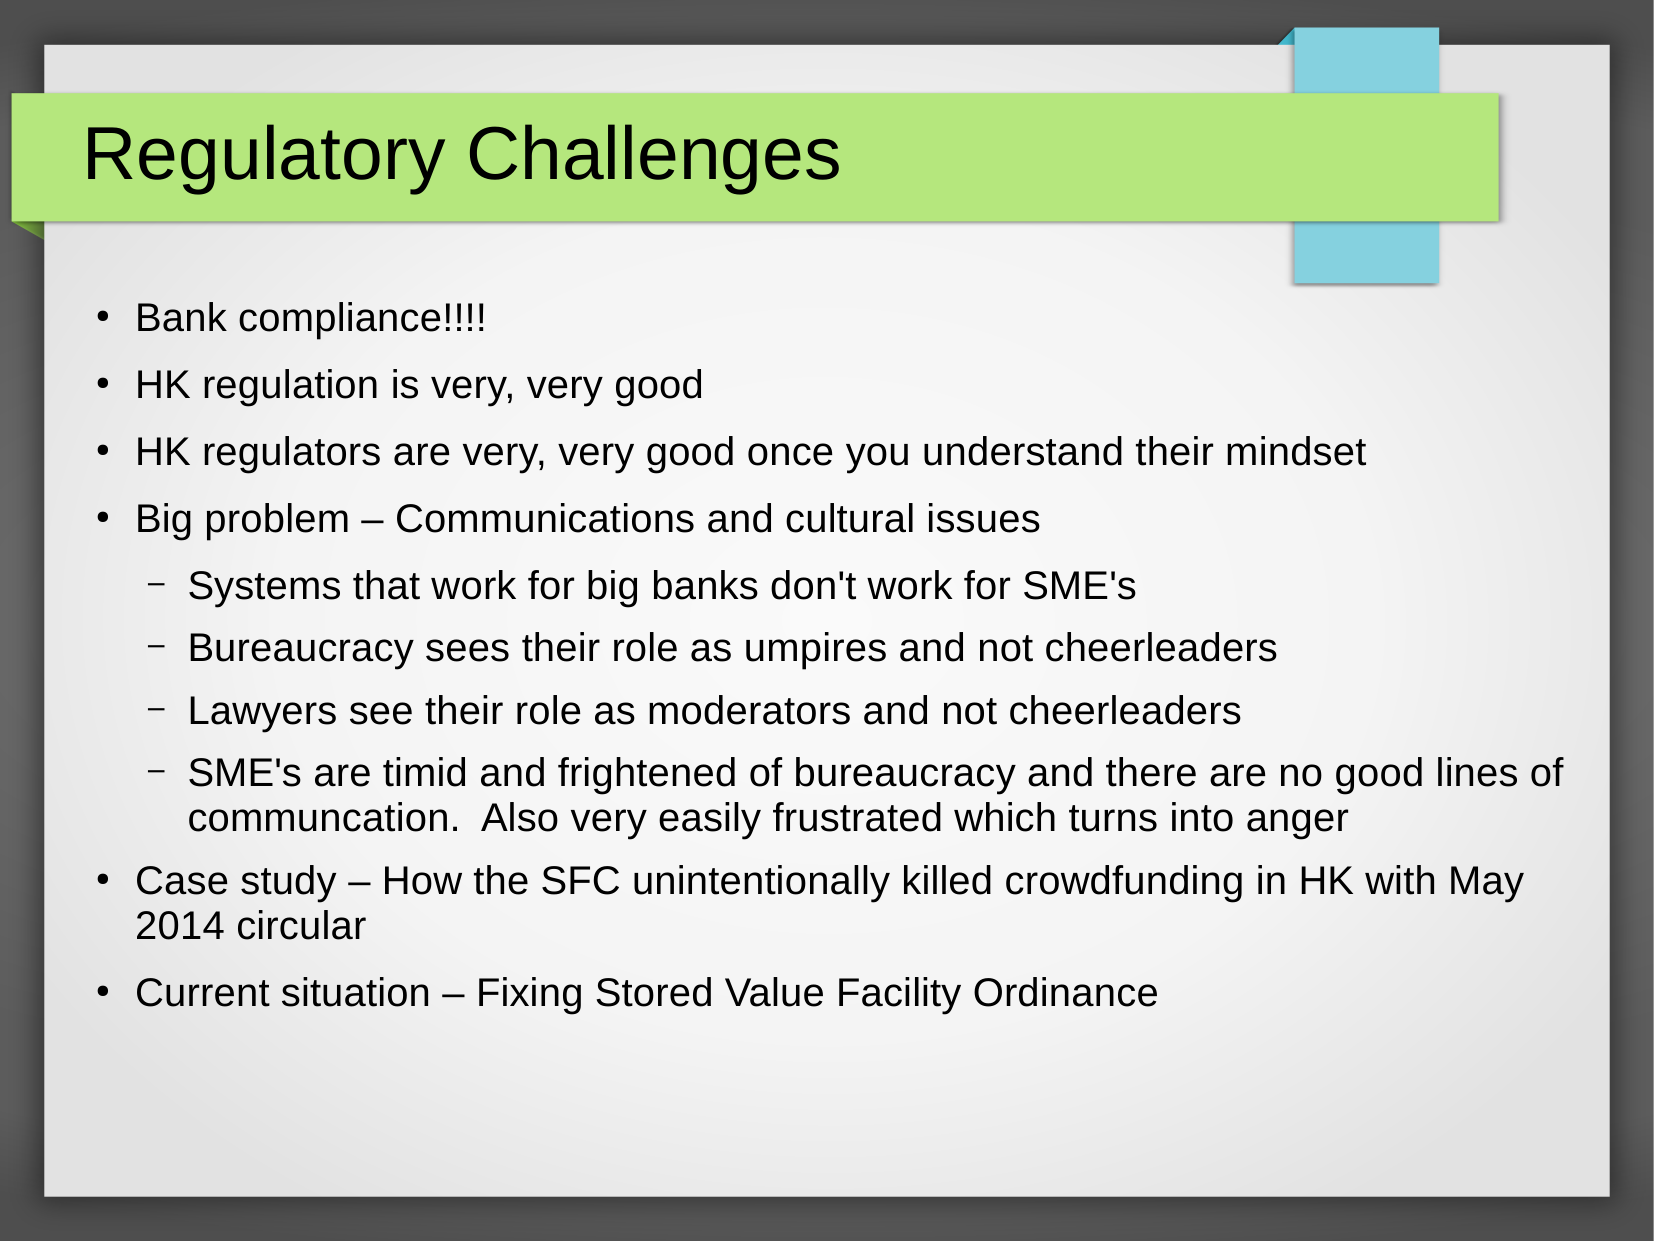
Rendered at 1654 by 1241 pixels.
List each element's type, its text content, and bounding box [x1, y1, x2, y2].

picture [0, 0, 1654, 1241]
title Regulatory Challenges [82, 94, 1264, 213]
list Bank compliance!!!! HK regulation is very, very good HK regulators are very, very good once you understand their mindset Big problem – Communications and cultural issues Systems that work for big banks don't work for SME's Bureaucracy sees their role as umpires and not cheerleaders Lawyers see their role as moderators and not cheerleaders SME's are timid and frightened of bureaucracy and there are no good lines of communcation. Also very easily frustrated which turns into anger Case study – How the SFC unintentionally killed crowdfunding in HK with May 2014 circular Current situation – Fixing Stored Value Facility Ordinance [82, 295, 1571, 1015]
